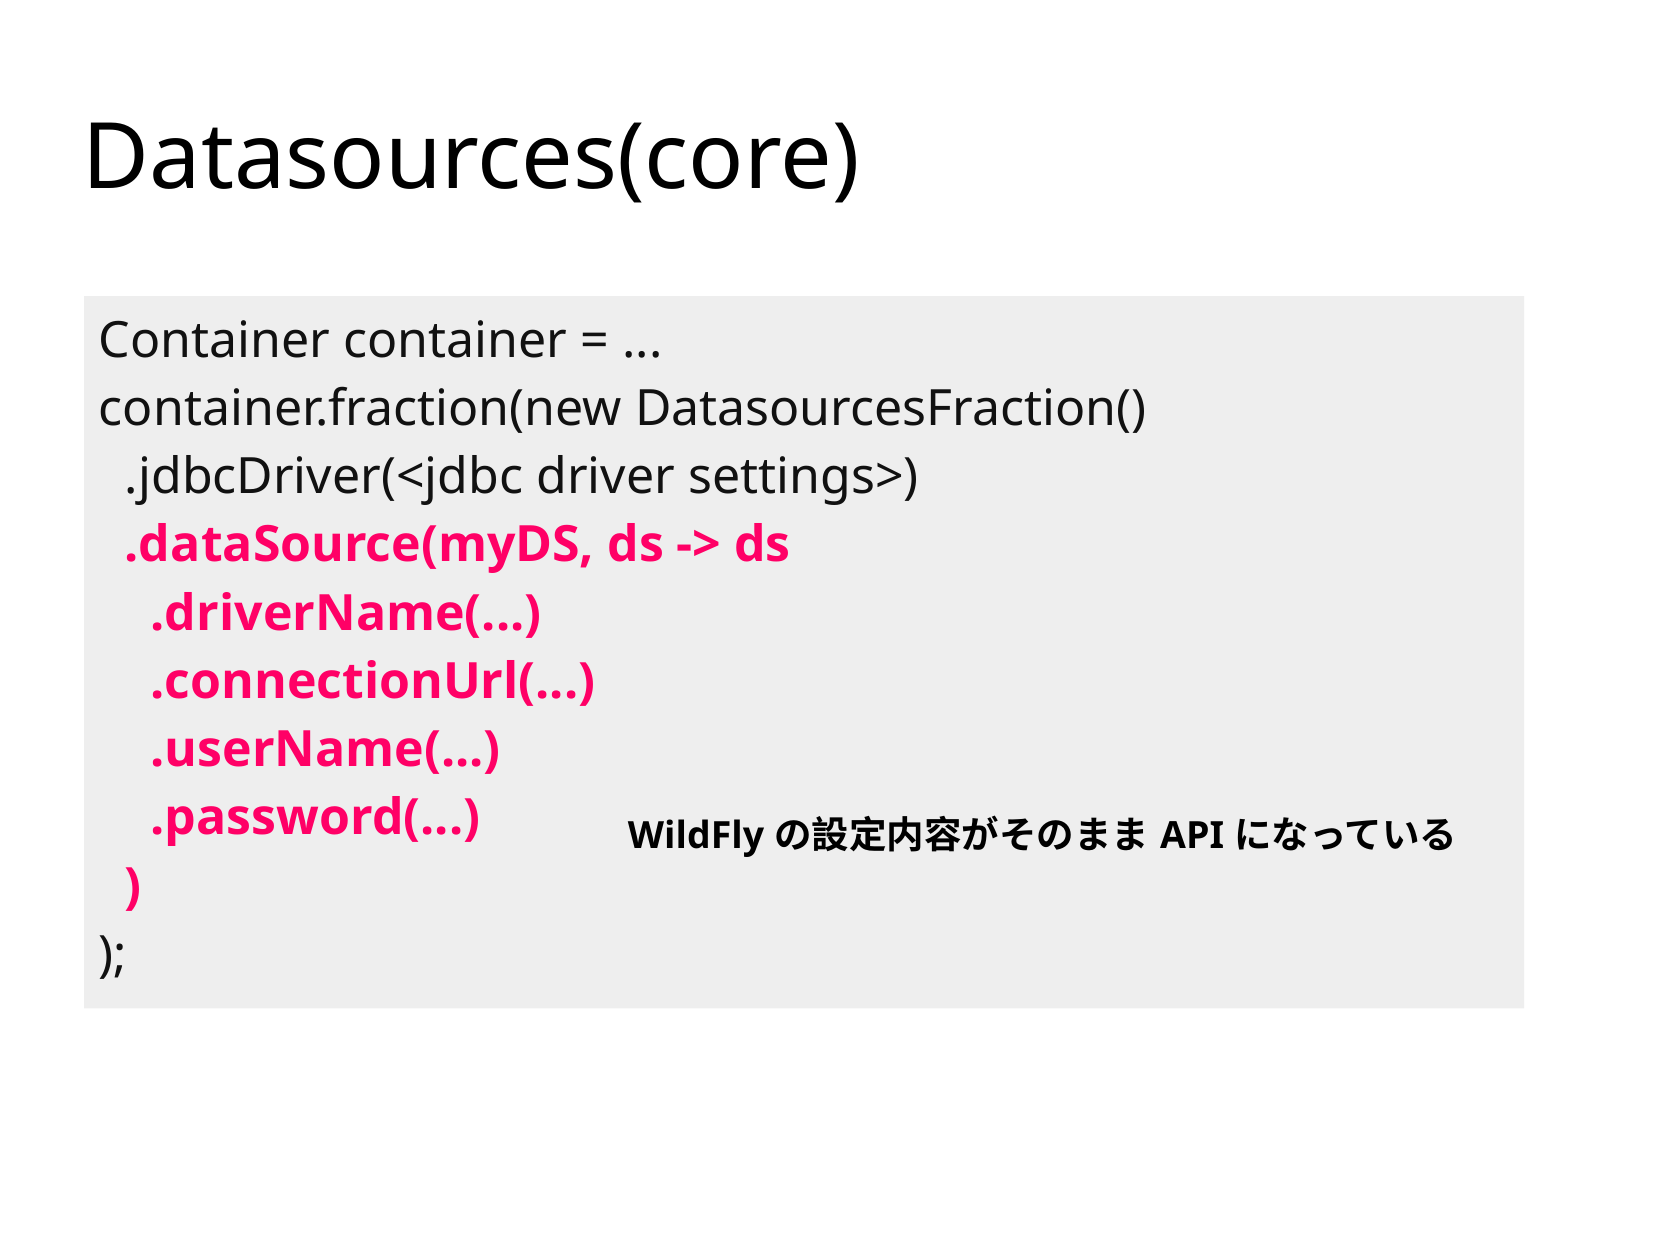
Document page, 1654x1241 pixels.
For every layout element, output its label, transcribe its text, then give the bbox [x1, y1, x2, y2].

text_box WildFlyの設定内容がそのままAPIになっている [613, 797, 1501, 865]
title Datasources(core) [82, 49, 1571, 257]
text_box Container container = ... container.fraction(new DatasourcesFraction() .jdbcDriver(<jdbc driver settings>) .dataSource(myDS, ds -> ds .driverName(...) .connectionUrl(...) .userName(...) .password(...) ) ); [84, 296, 1525, 1009]
